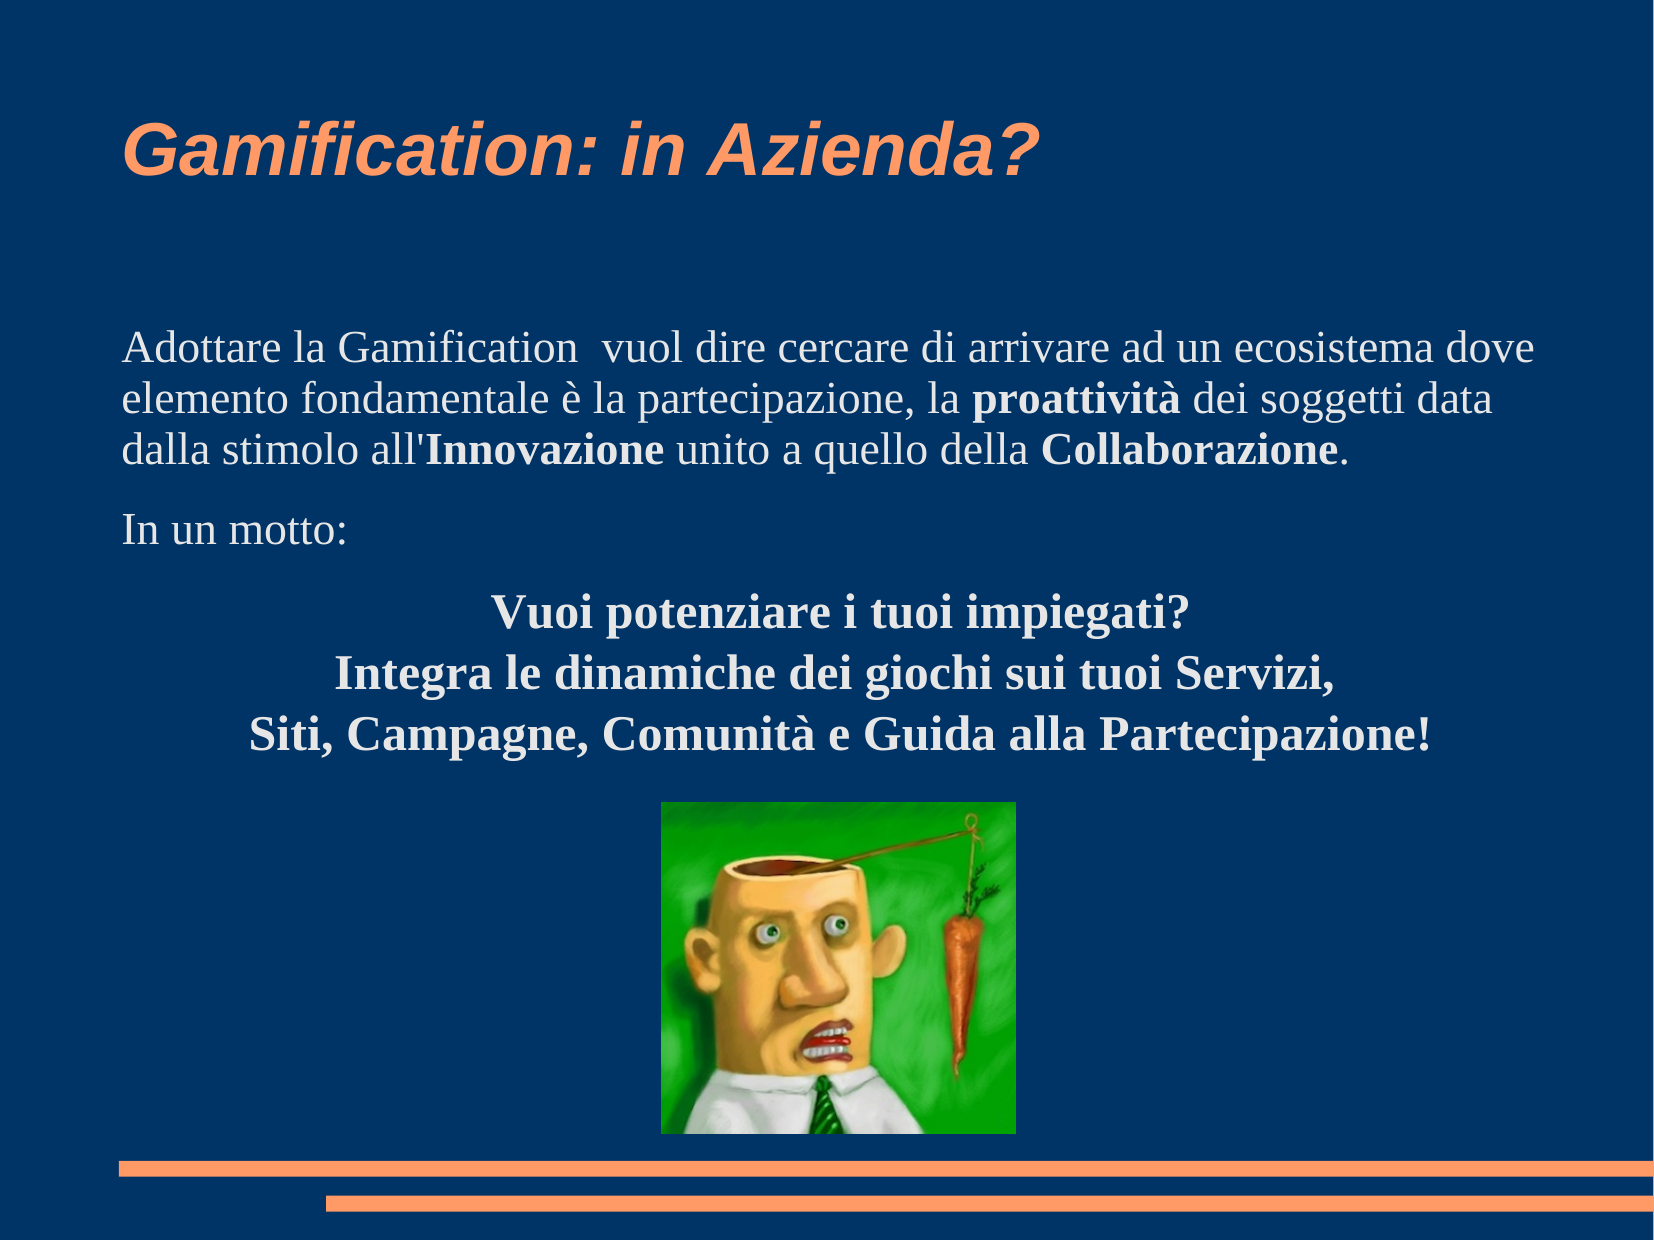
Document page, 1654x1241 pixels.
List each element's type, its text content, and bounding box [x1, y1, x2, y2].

picture [661, 802, 1016, 1134]
title Gamification: in Azienda? [121, 46, 1534, 254]
list Adottare la Gamification vuol dire cercare di arrivare ad un ecosistema dove elemento fondamentale è la partecipazione, la proattività dei soggetti data dalla stimolo all'Innovazione unito a quello della Collaborazione. In un motto: Vuoi potenziare i tuoi impiegati? Integra le dinamiche dei giochi sui tuoi Servizi, Siti, Campagne, Comunità e Guida alla Partecipazione! [121, 322, 1561, 1132]
